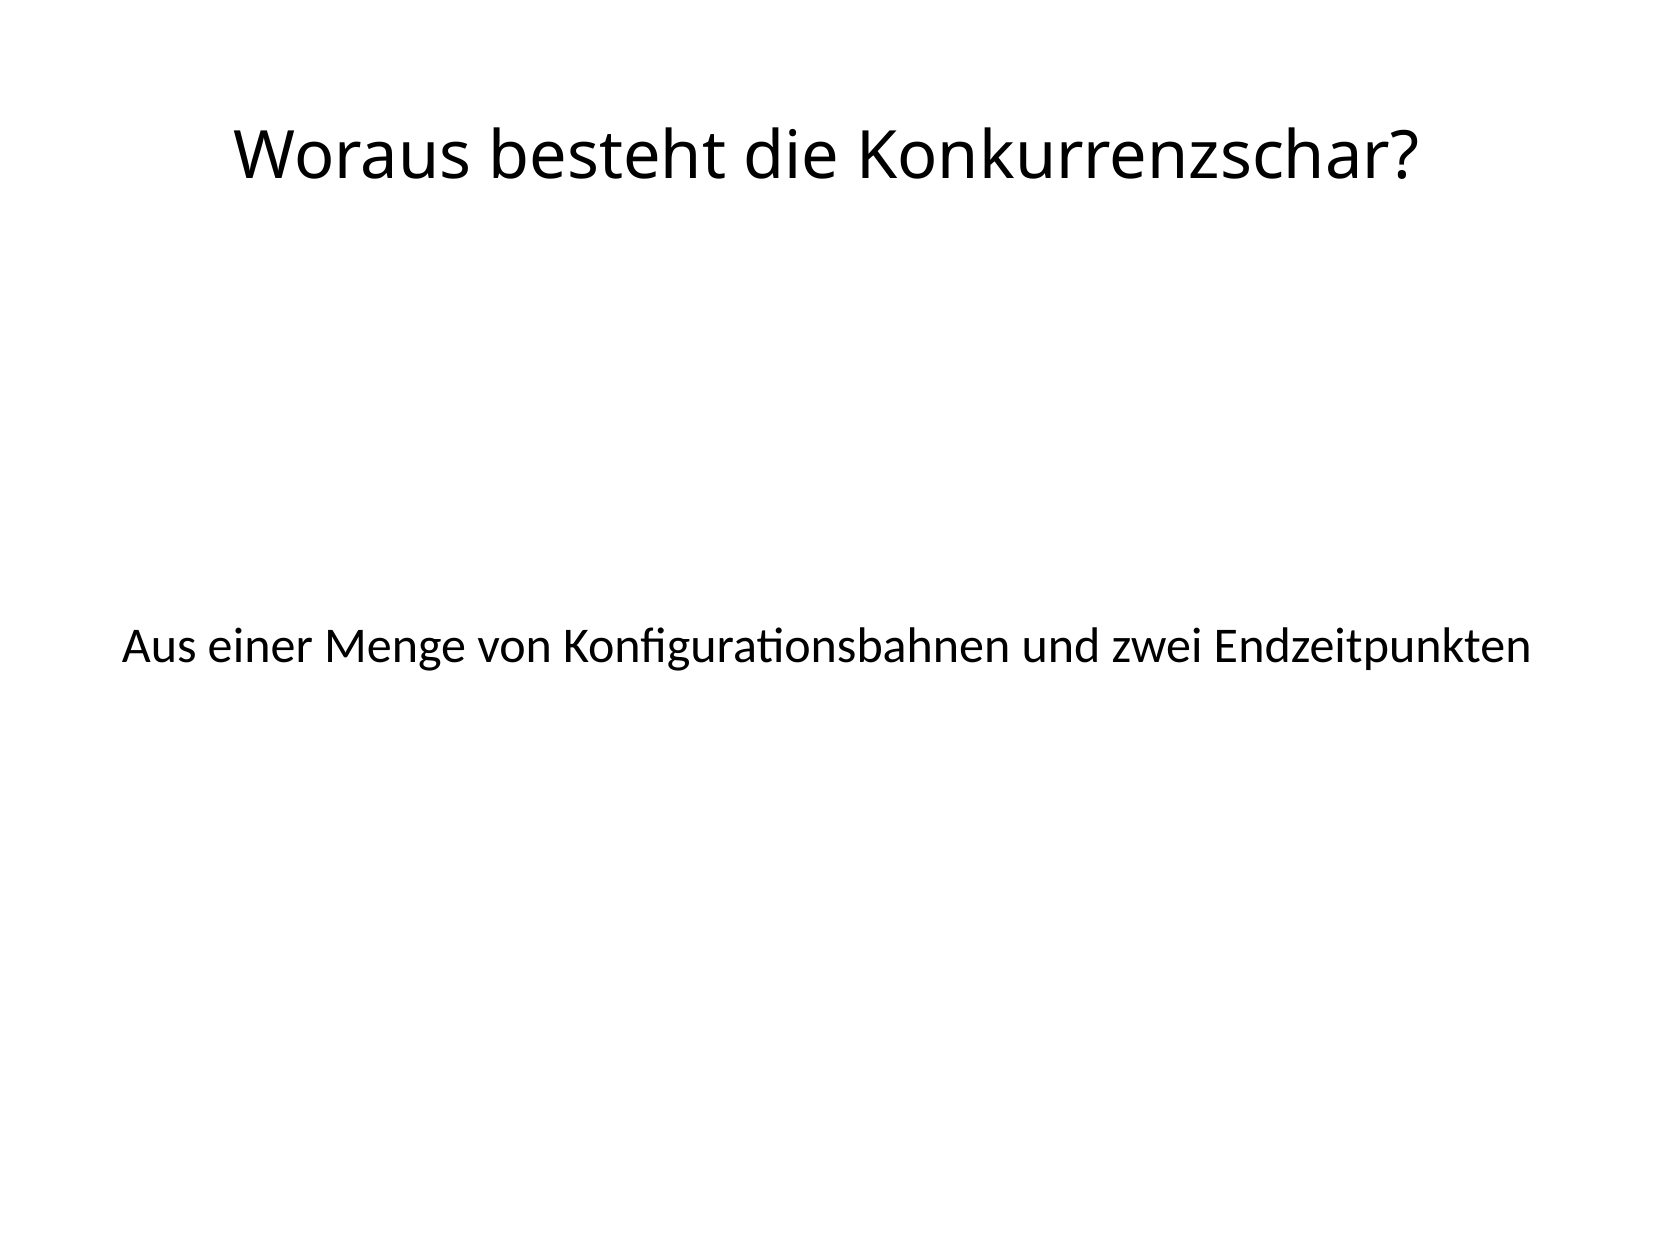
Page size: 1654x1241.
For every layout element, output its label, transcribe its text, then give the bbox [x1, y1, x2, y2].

title Woraus besteht die Konkurrenzschar? [82, 49, 1571, 257]
subtitle Aus einer Menge von Konfigurationsbahnen und zwei Endzeitpunkten [82, 290, 1571, 1010]
